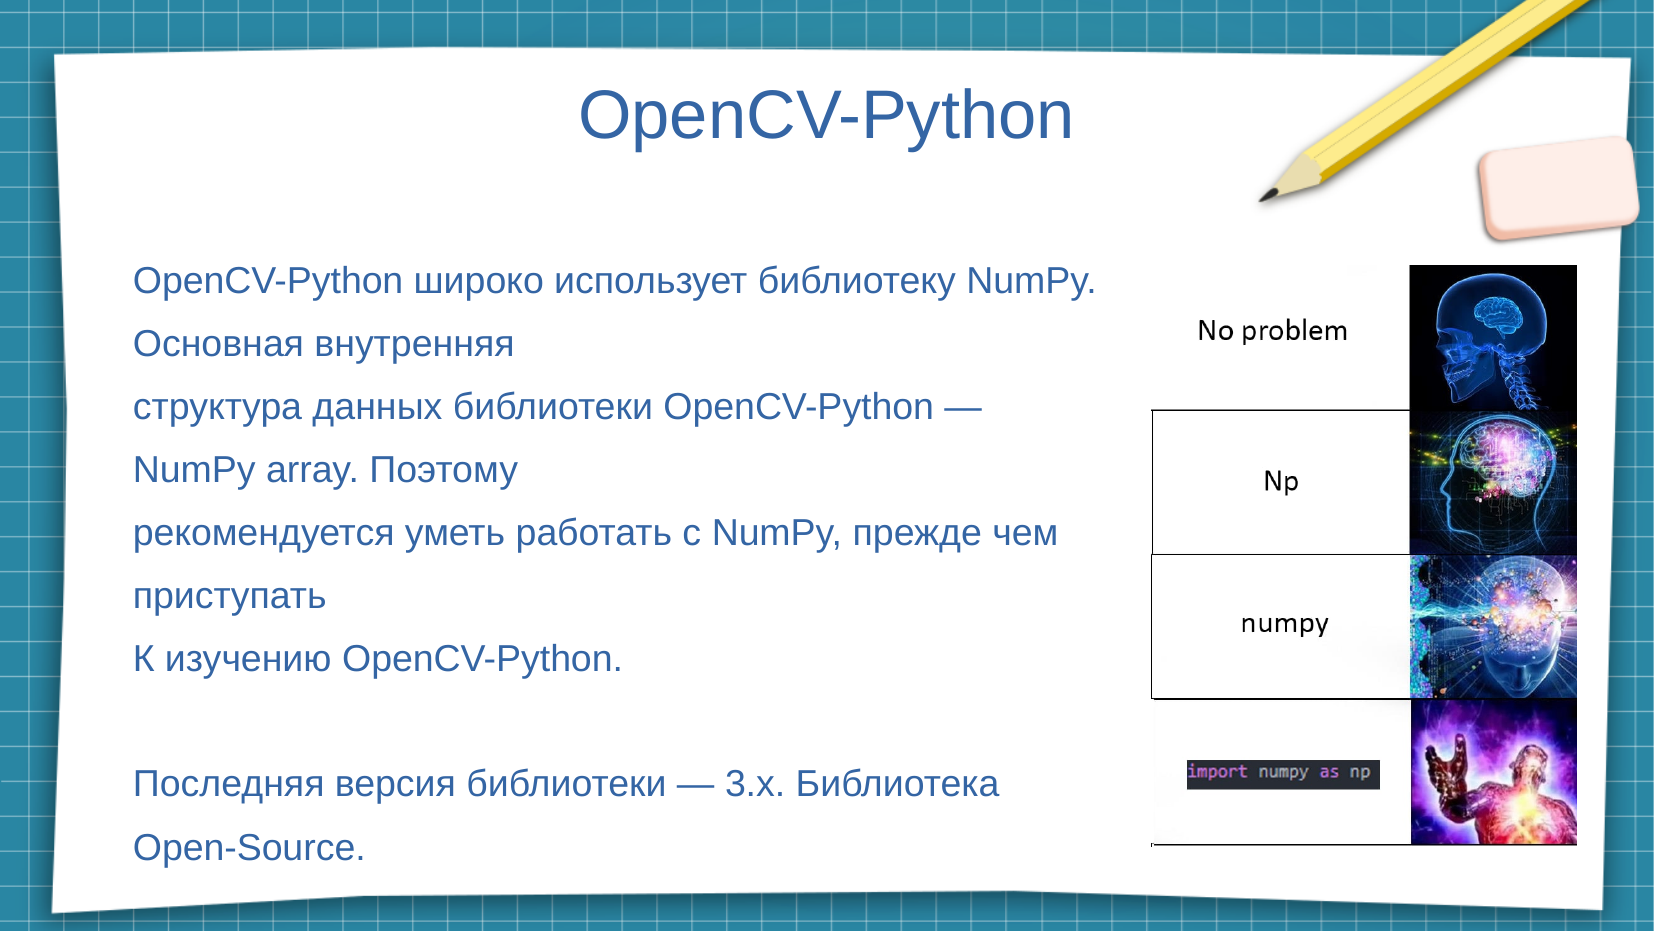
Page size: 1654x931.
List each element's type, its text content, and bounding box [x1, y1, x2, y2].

text_box OpenCV-Python широко использует библиотеку NumPy. Основная внутренняя структура данных библиотеки OpenCV-Python — NumPy array. Поэтому рекомендуется уметь работать с NumPy, прежде чем приступать К изучению OpenCV-Python. Последняя версия библиотеки — 3.x. Библиотека Open-Source. [118, 230, 1123, 876]
picture [0, 0, 1654, 931]
title OpenCV-Python [82, 37, 1571, 193]
